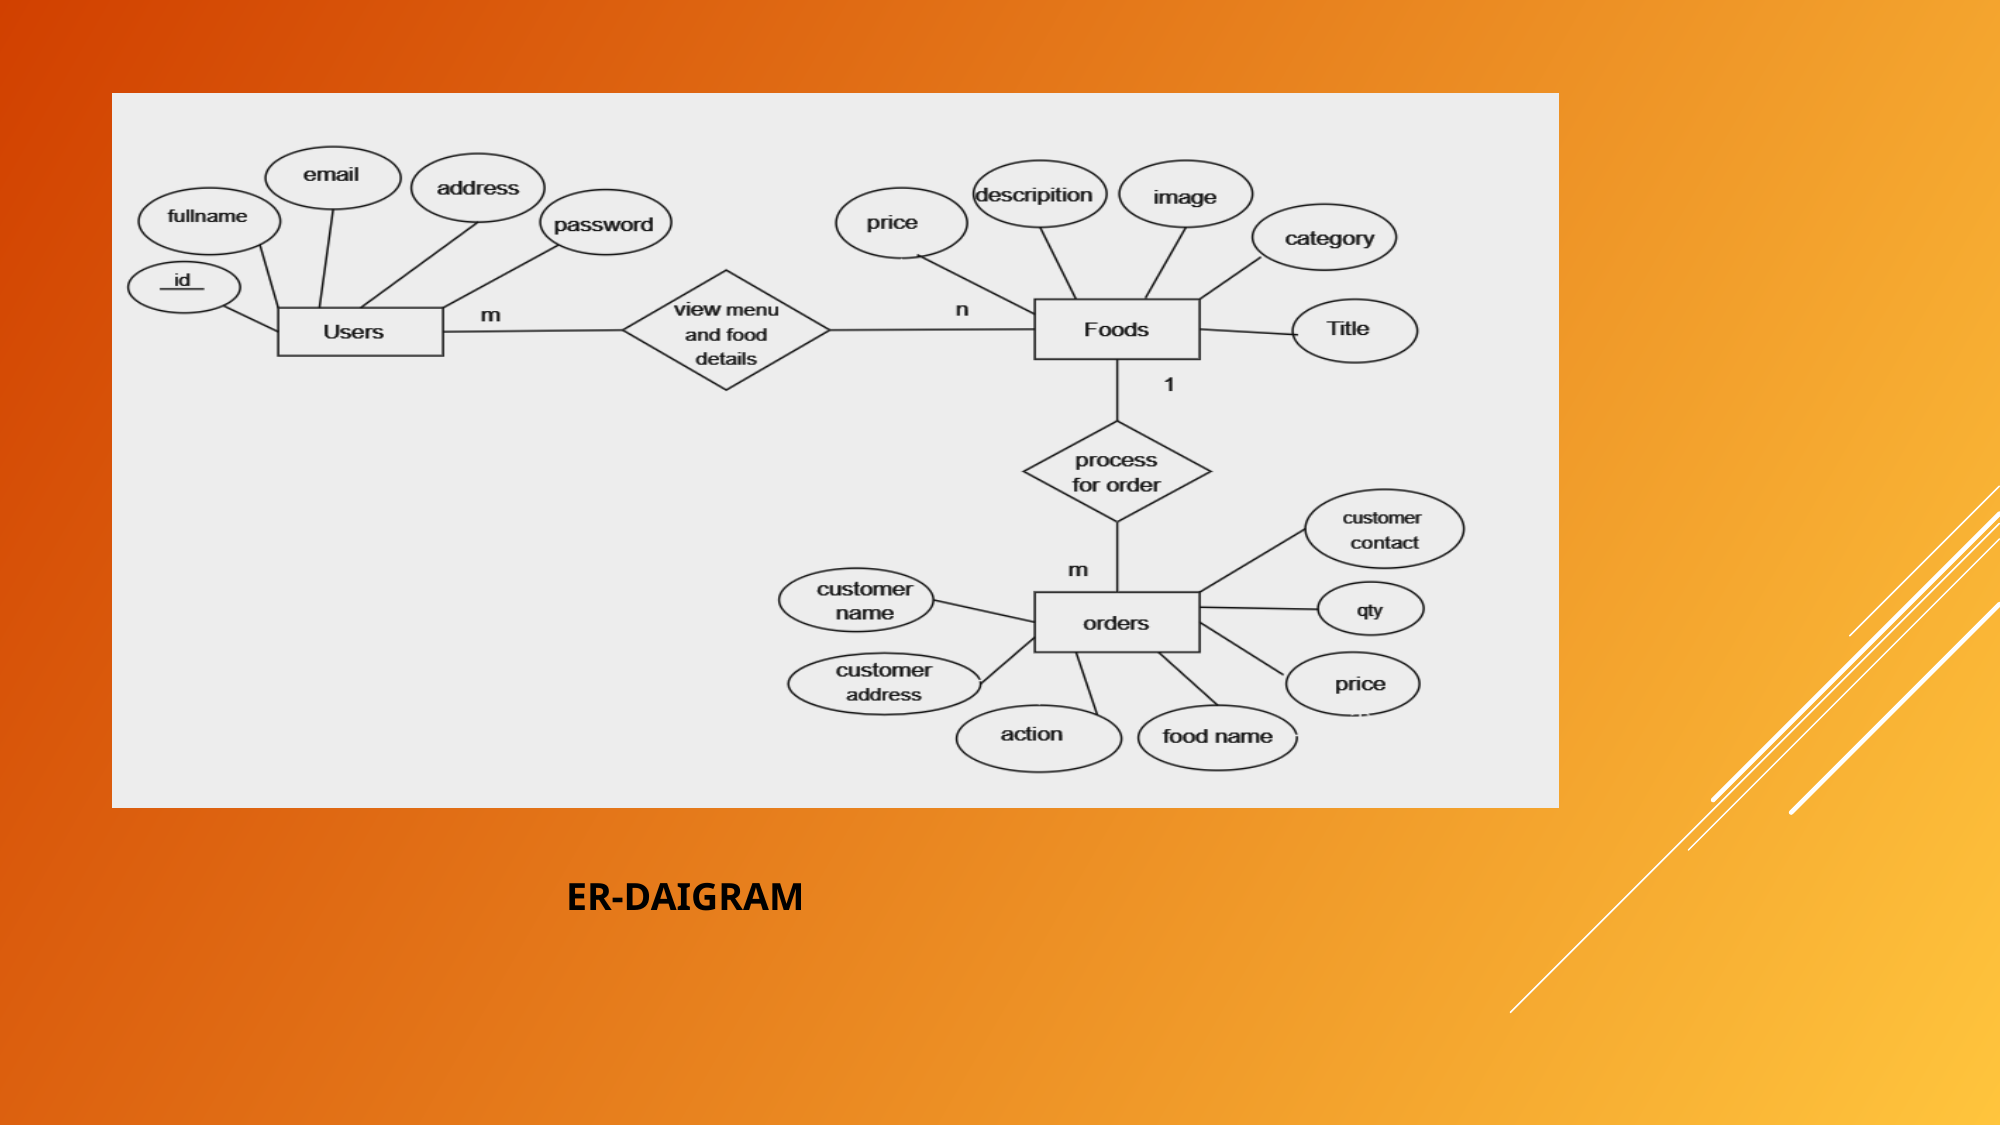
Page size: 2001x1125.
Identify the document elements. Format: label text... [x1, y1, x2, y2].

title ER-daigram [112, 808, 1513, 984]
picture [112, 93, 1559, 808]
